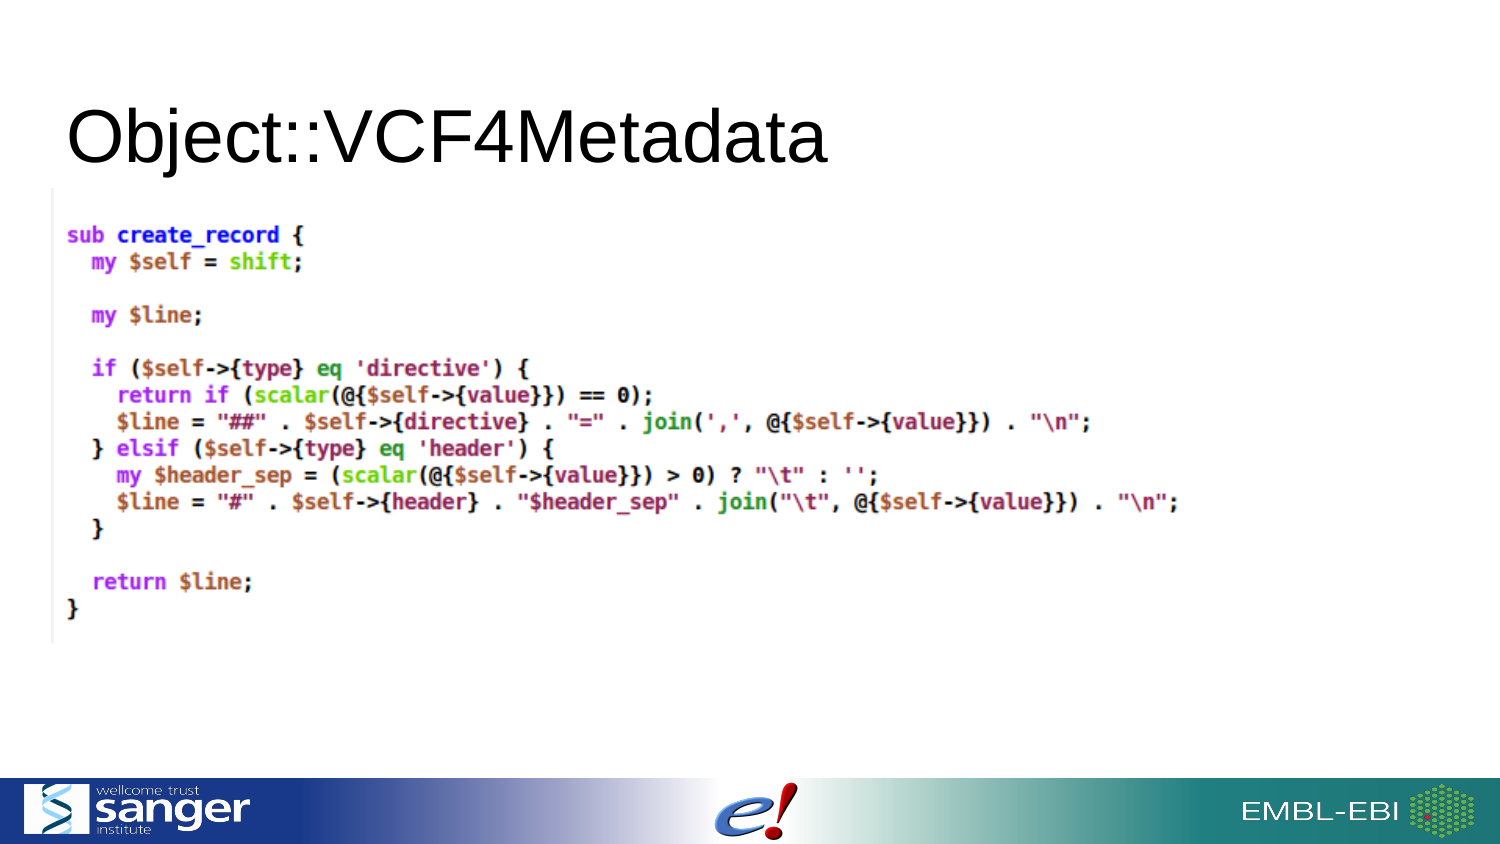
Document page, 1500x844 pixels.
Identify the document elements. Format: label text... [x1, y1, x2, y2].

picture [51, 188, 1230, 643]
picture [0, 778, 1500, 844]
title Object::VCF4Metadata [51, 72, 1449, 167]
